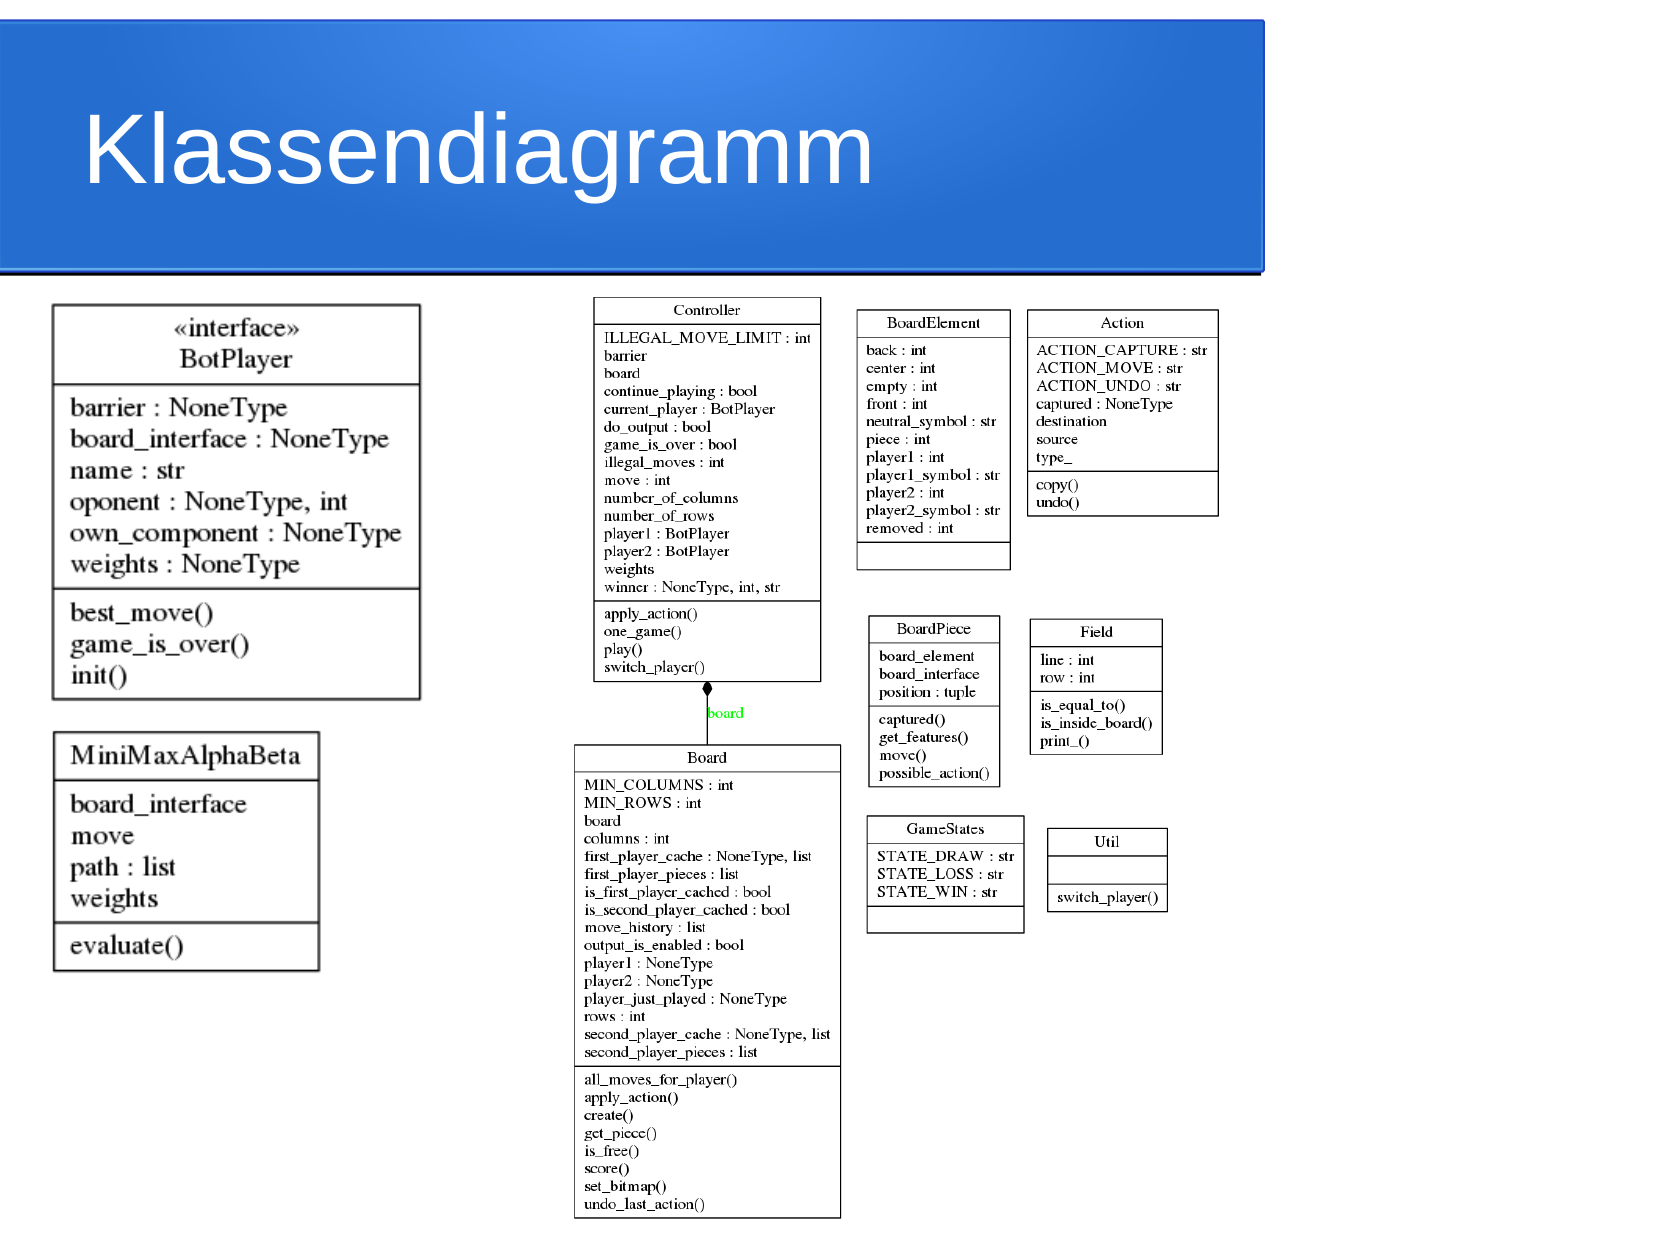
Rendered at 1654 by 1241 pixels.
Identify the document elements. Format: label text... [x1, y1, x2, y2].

picture [566, 289, 1223, 1221]
picture [47, 296, 427, 709]
picture [47, 722, 327, 981]
title Klassendiagramm [82, 47, 1235, 252]
